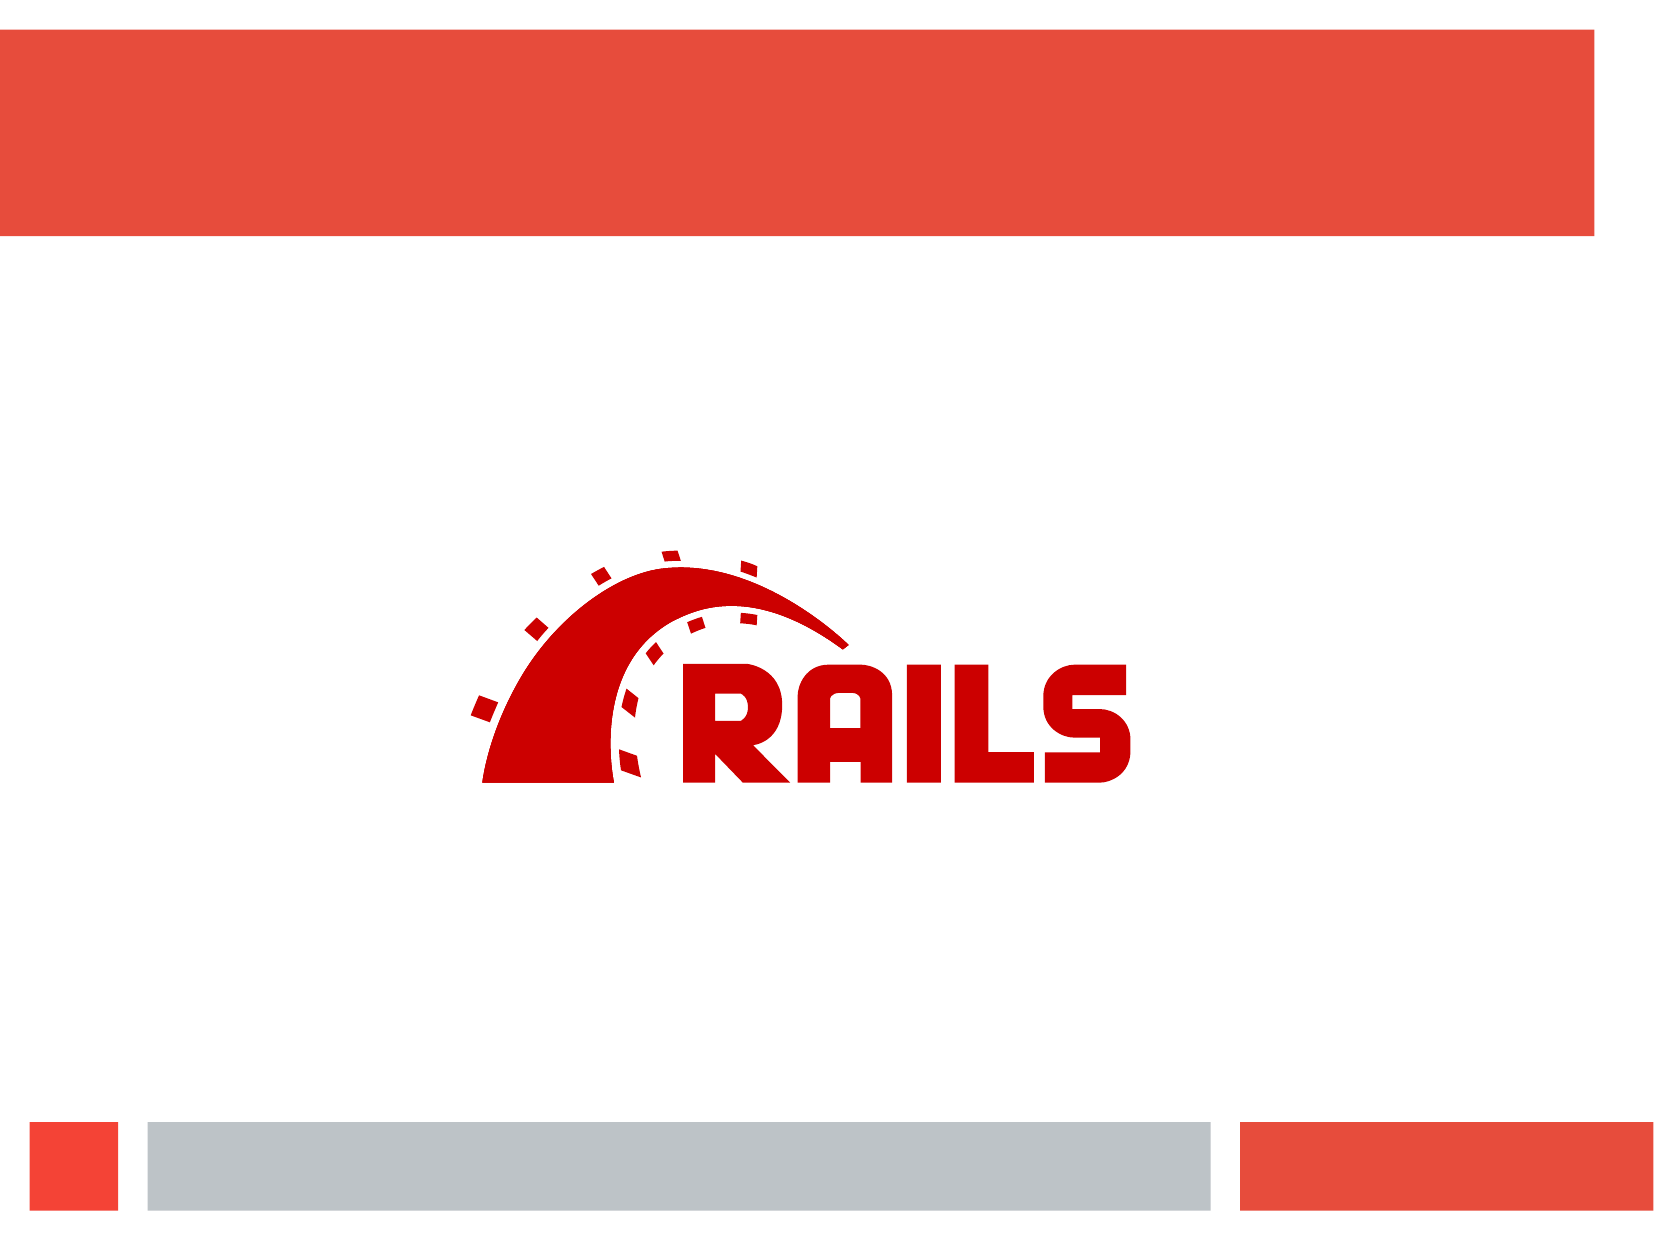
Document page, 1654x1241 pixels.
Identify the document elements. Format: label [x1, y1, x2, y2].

picture [466, 549, 1135, 785]
